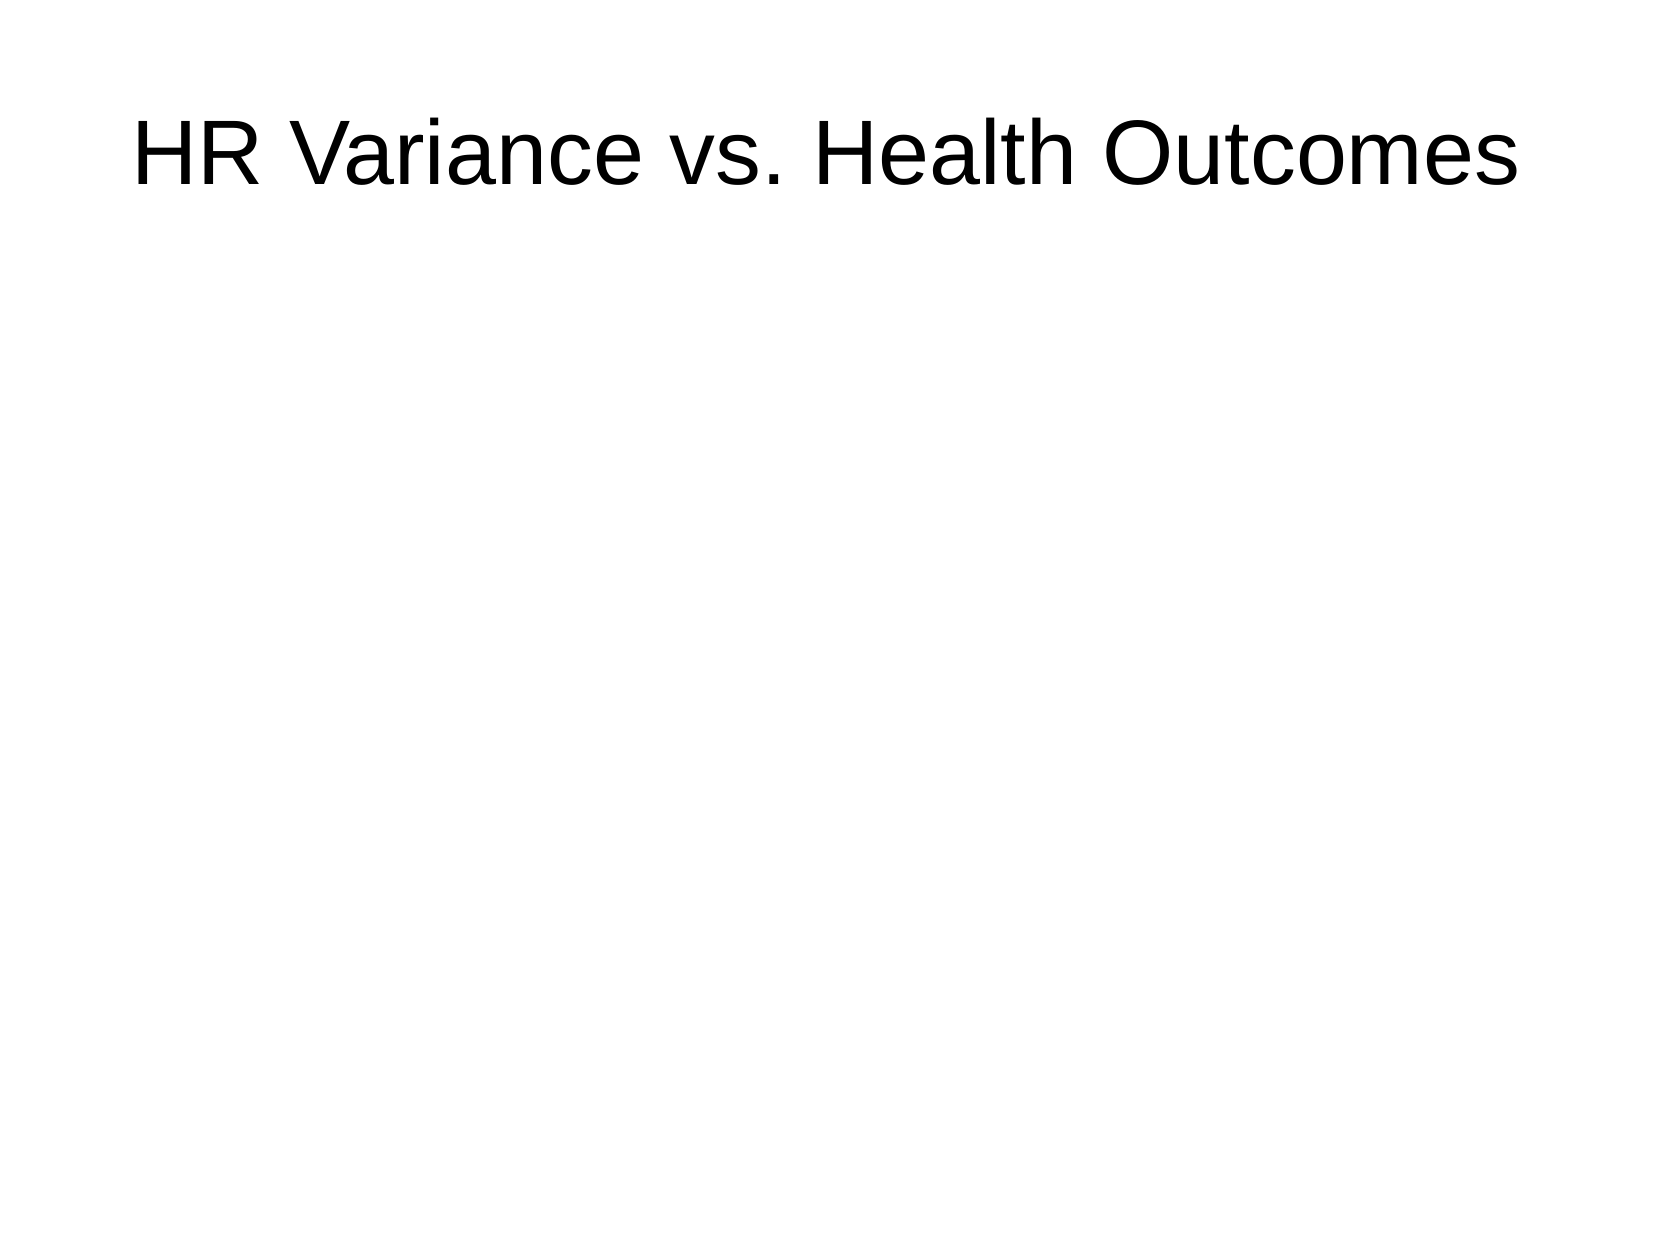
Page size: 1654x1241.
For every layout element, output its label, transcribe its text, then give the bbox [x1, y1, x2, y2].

title HR Variance vs. Health Outcomes [82, 49, 1571, 257]
